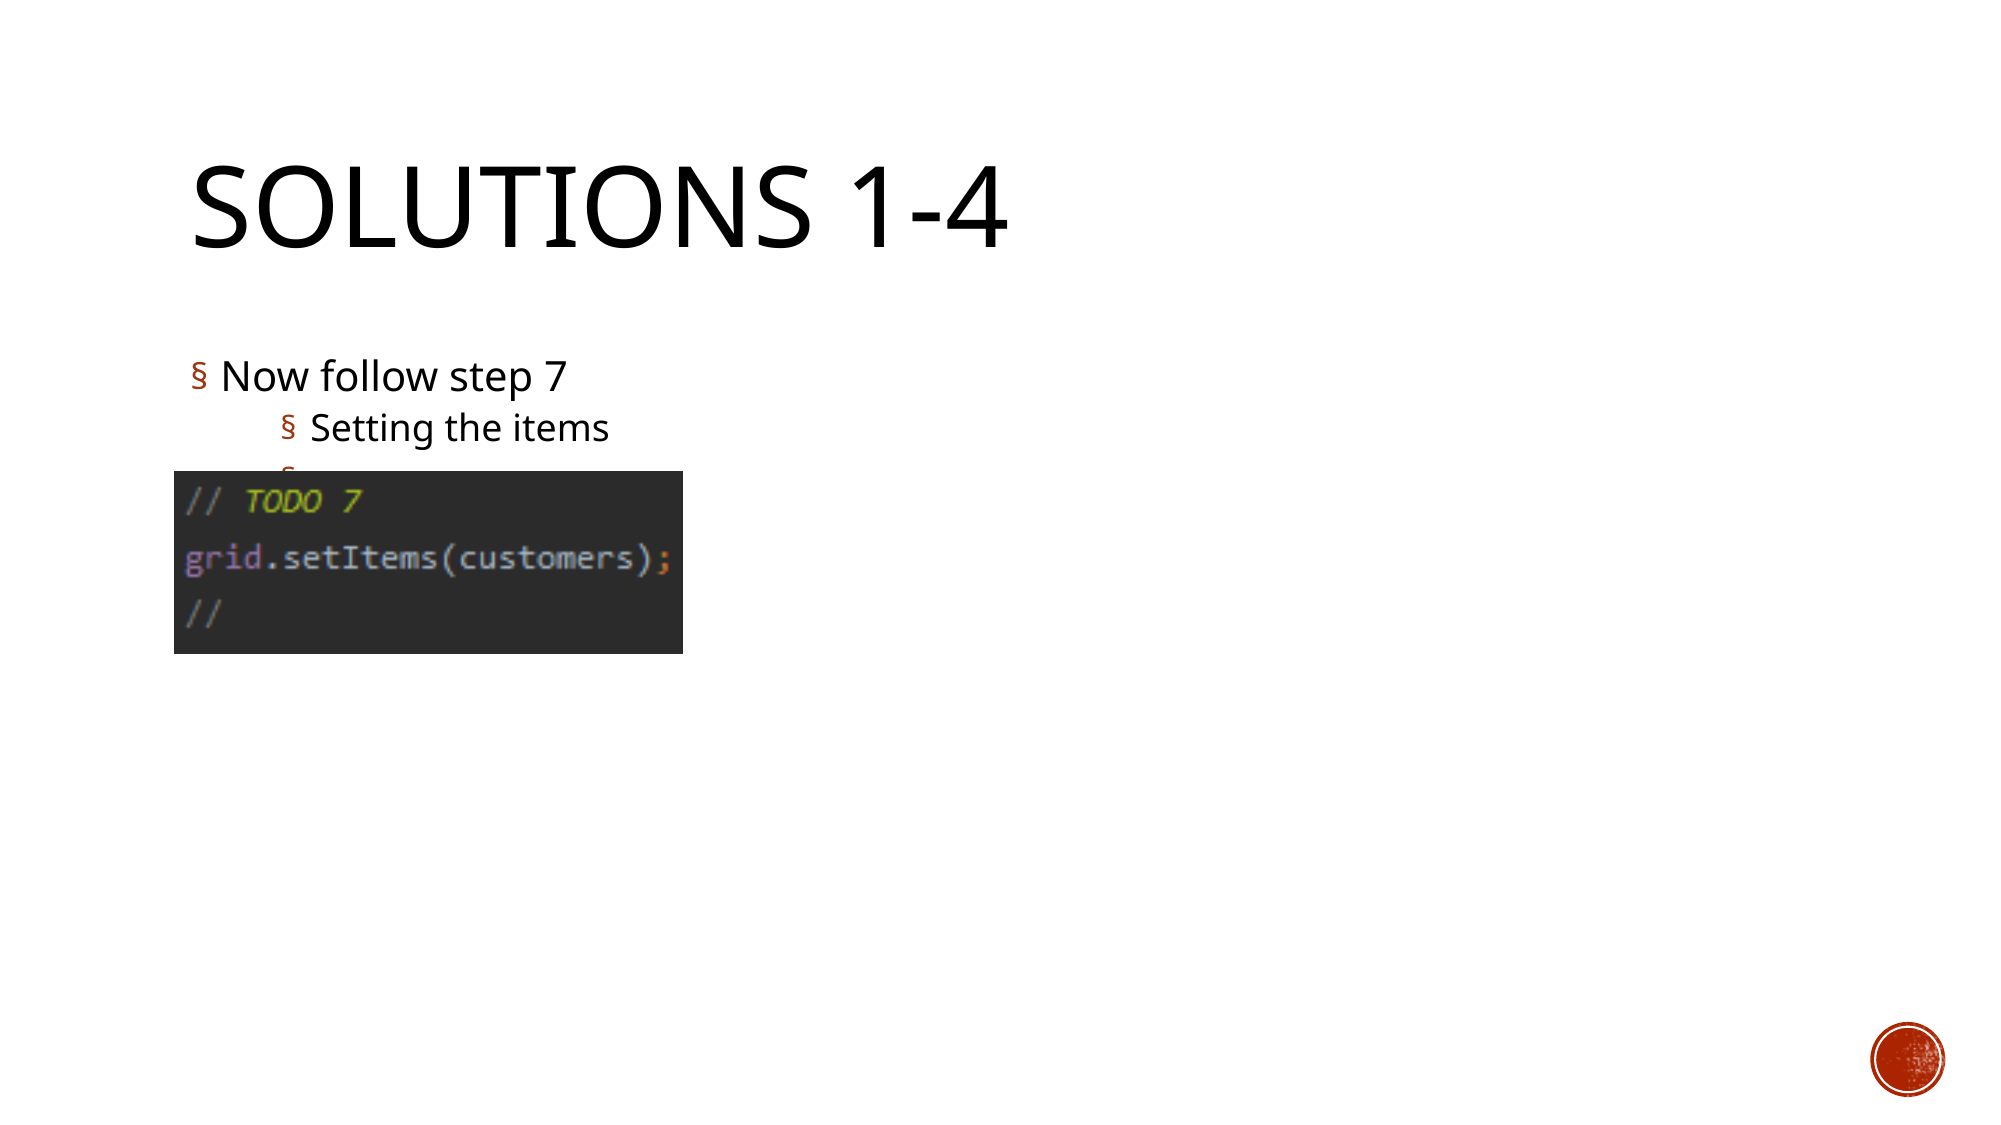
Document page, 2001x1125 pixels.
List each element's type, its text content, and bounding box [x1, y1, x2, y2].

list Now follow step 7 Setting the items [175, 348, 1826, 1013]
title Solutions 1-4 [175, 79, 1826, 344]
picture [174, 471, 683, 654]
